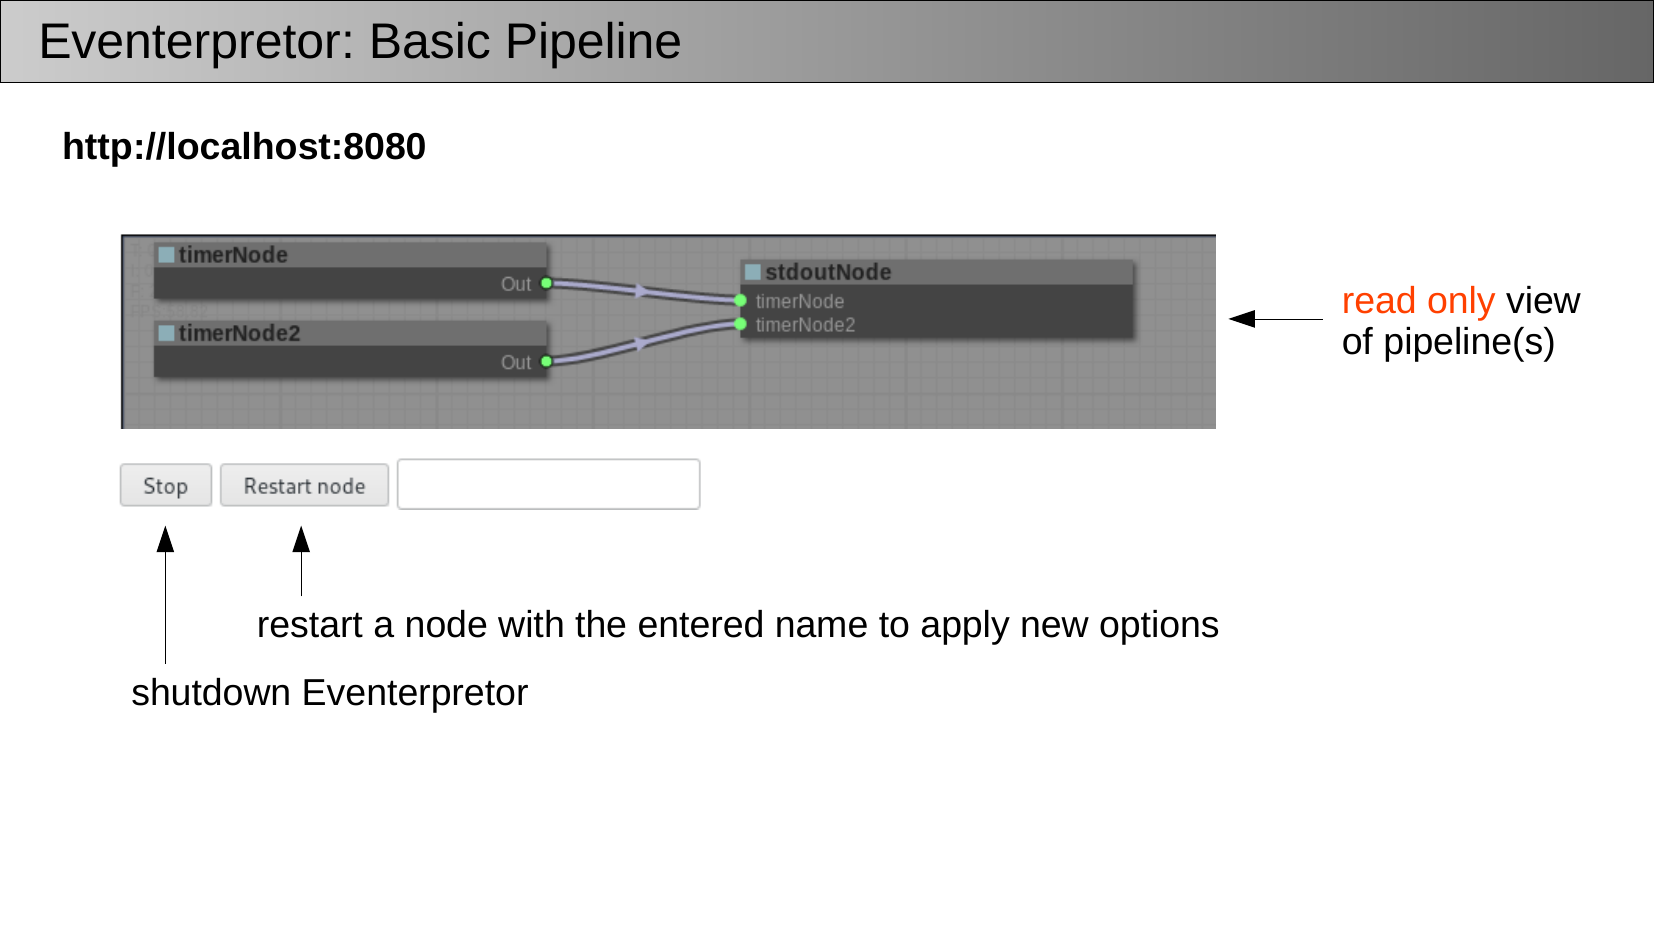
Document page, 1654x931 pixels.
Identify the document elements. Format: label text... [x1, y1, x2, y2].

text_box http://localhost:8080 [47, 118, 1619, 498]
picture [112, 230, 1216, 429]
picture [117, 454, 715, 510]
text_box restart a node with the entered name to apply new options [242, 596, 1236, 654]
text_box Eventerpretor: Basic Pipeline [23, 5, 1630, 77]
text_box [0, 0, 1654, 83]
text_box shutdown Eventerpretor [116, 663, 544, 721]
text_box read only view of pipeline(s) [1327, 271, 1607, 371]
